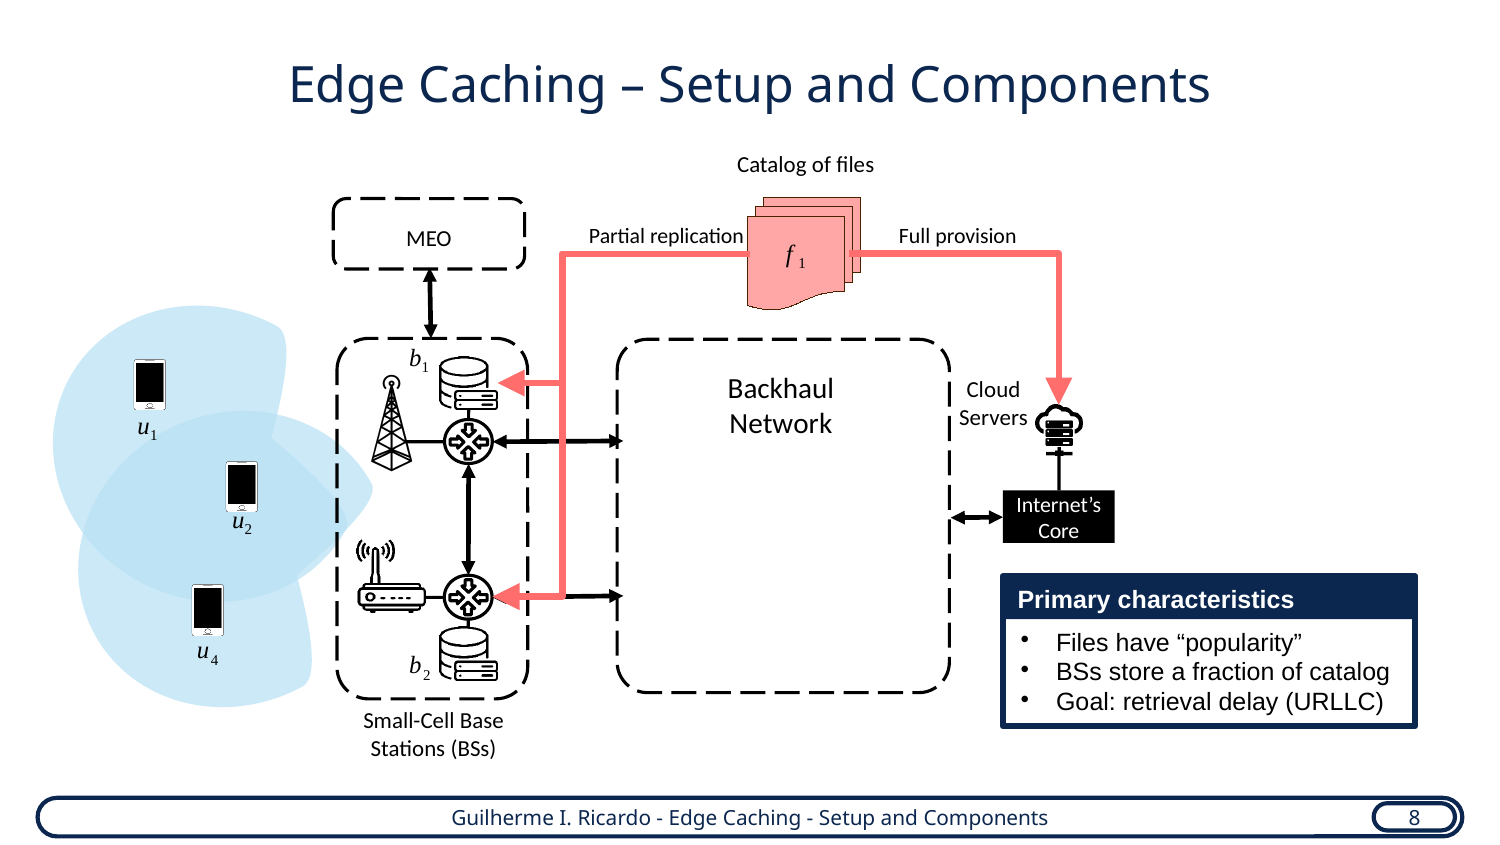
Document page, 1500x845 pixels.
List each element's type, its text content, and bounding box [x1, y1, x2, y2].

text_box Catalog of files [710, 150, 902, 178]
text_box [52, 305, 373, 708]
chart [190, 636, 225, 669]
chart [225, 506, 259, 539]
text_box 8 [1373, 803, 1456, 831]
text_box Cloud Servers [950, 374, 1037, 430]
picture [187, 583, 228, 637]
chart [131, 412, 164, 444]
text_box Primary characteristics [1002, 576, 1416, 620]
text_box Small-Cell Base Stations (BSs) [338, 706, 529, 762]
picture [439, 356, 498, 410]
text_box Backhaul Network [612, 369, 950, 440]
text_box Guilherme I. Ricardo - Edge Caching - Setup and Components [37, 797, 1463, 837]
chart [779, 240, 812, 273]
text_box MEO [333, 223, 525, 251]
text_box [747, 197, 861, 310]
picture [221, 460, 262, 513]
chart [402, 652, 436, 684]
text_box Internet’s Core [1002, 490, 1115, 543]
text_box Full provision [862, 222, 1054, 249]
picture [368, 372, 415, 474]
text_box Partial replication [571, 222, 762, 249]
picture [1035, 404, 1083, 456]
title Edge Caching – Setup and Components [150, 37, 1350, 193]
picture [356, 539, 426, 613]
picture [439, 626, 498, 681]
chart [402, 344, 436, 376]
picture [129, 358, 170, 411]
text_box Files have “popularity” BSs store a fraction of catalog Goal: retrieval delay (URLLC) [1002, 620, 1416, 727]
